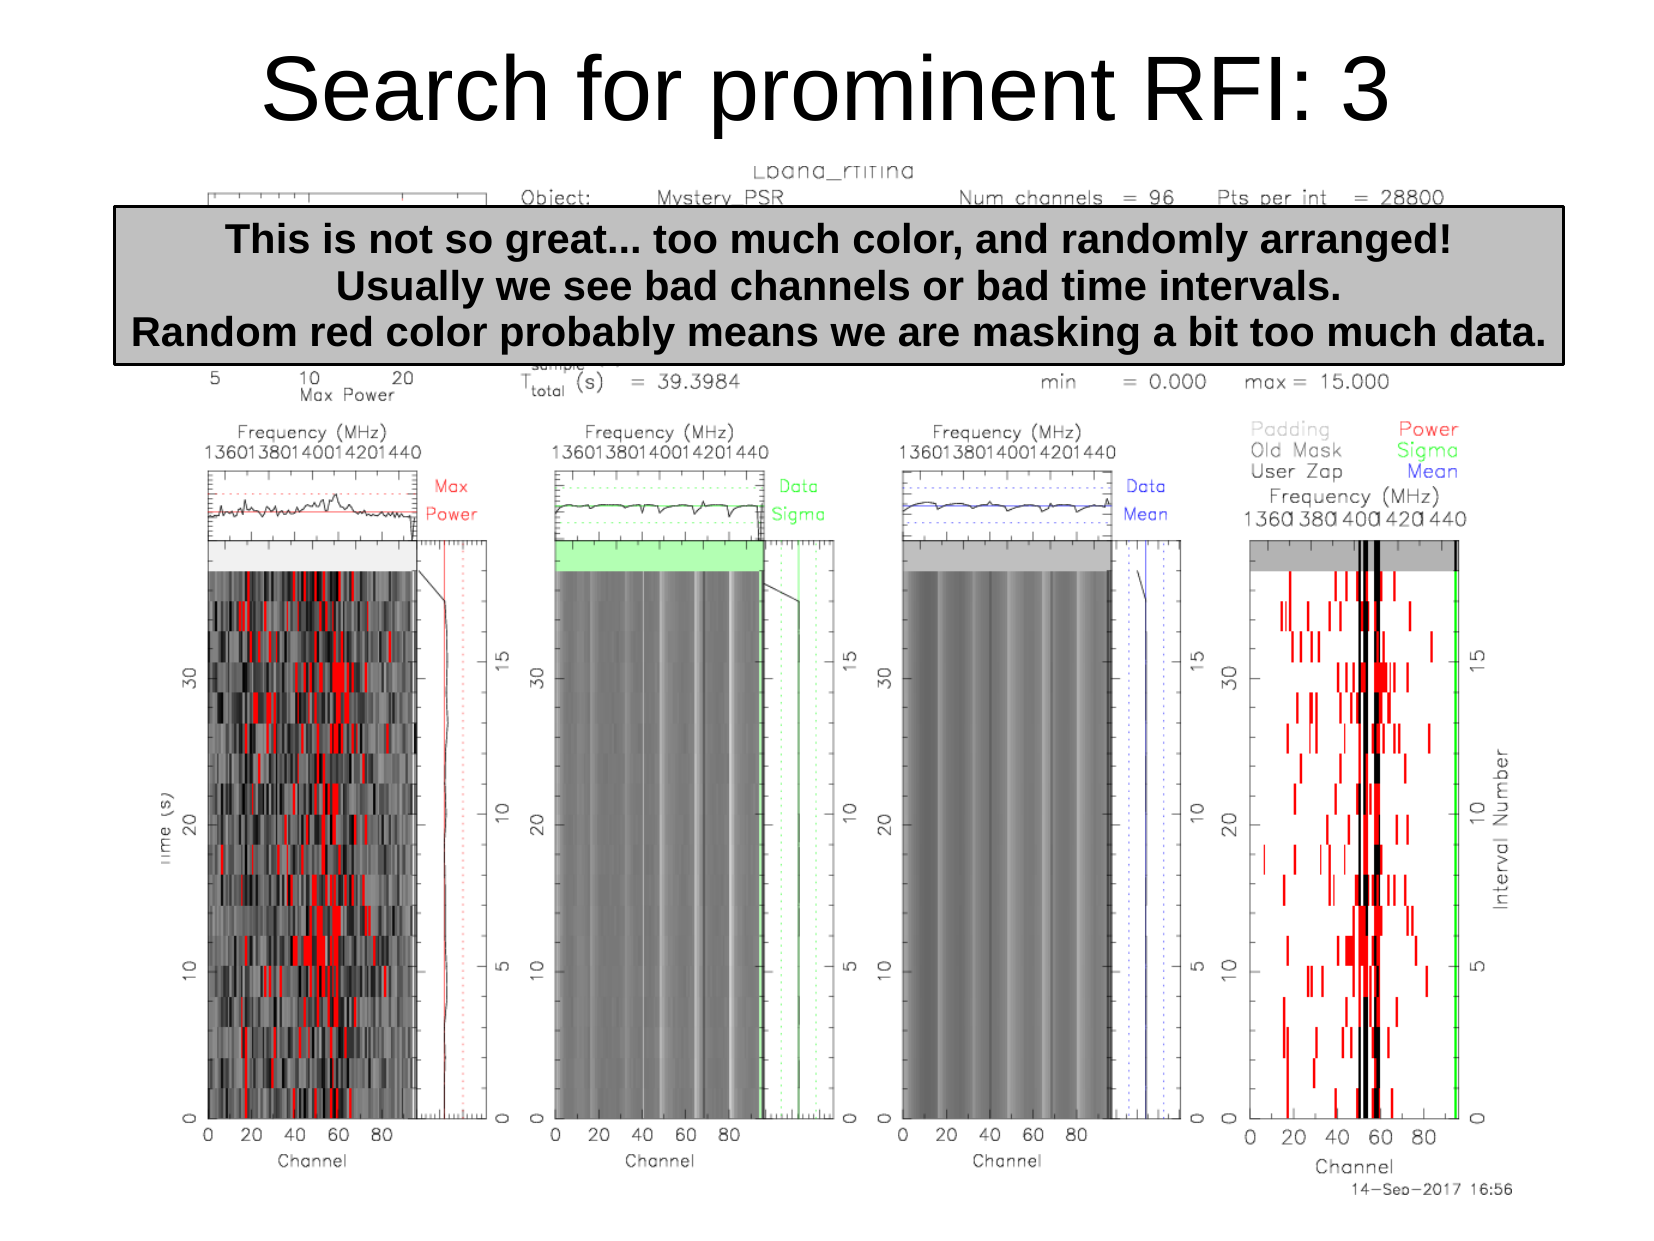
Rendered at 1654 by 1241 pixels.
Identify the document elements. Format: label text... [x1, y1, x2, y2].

title Search for prominent RFI: 3 [82, 33, 1571, 145]
text_box This is not so great... too much color, and randomly arranged! Usually we see bad channels or bad time intervals. Random red color probably means we are masking a bit too much data. [114, 206, 1564, 365]
picture [161, 166, 1512, 205]
picture [161, 366, 1512, 1195]
